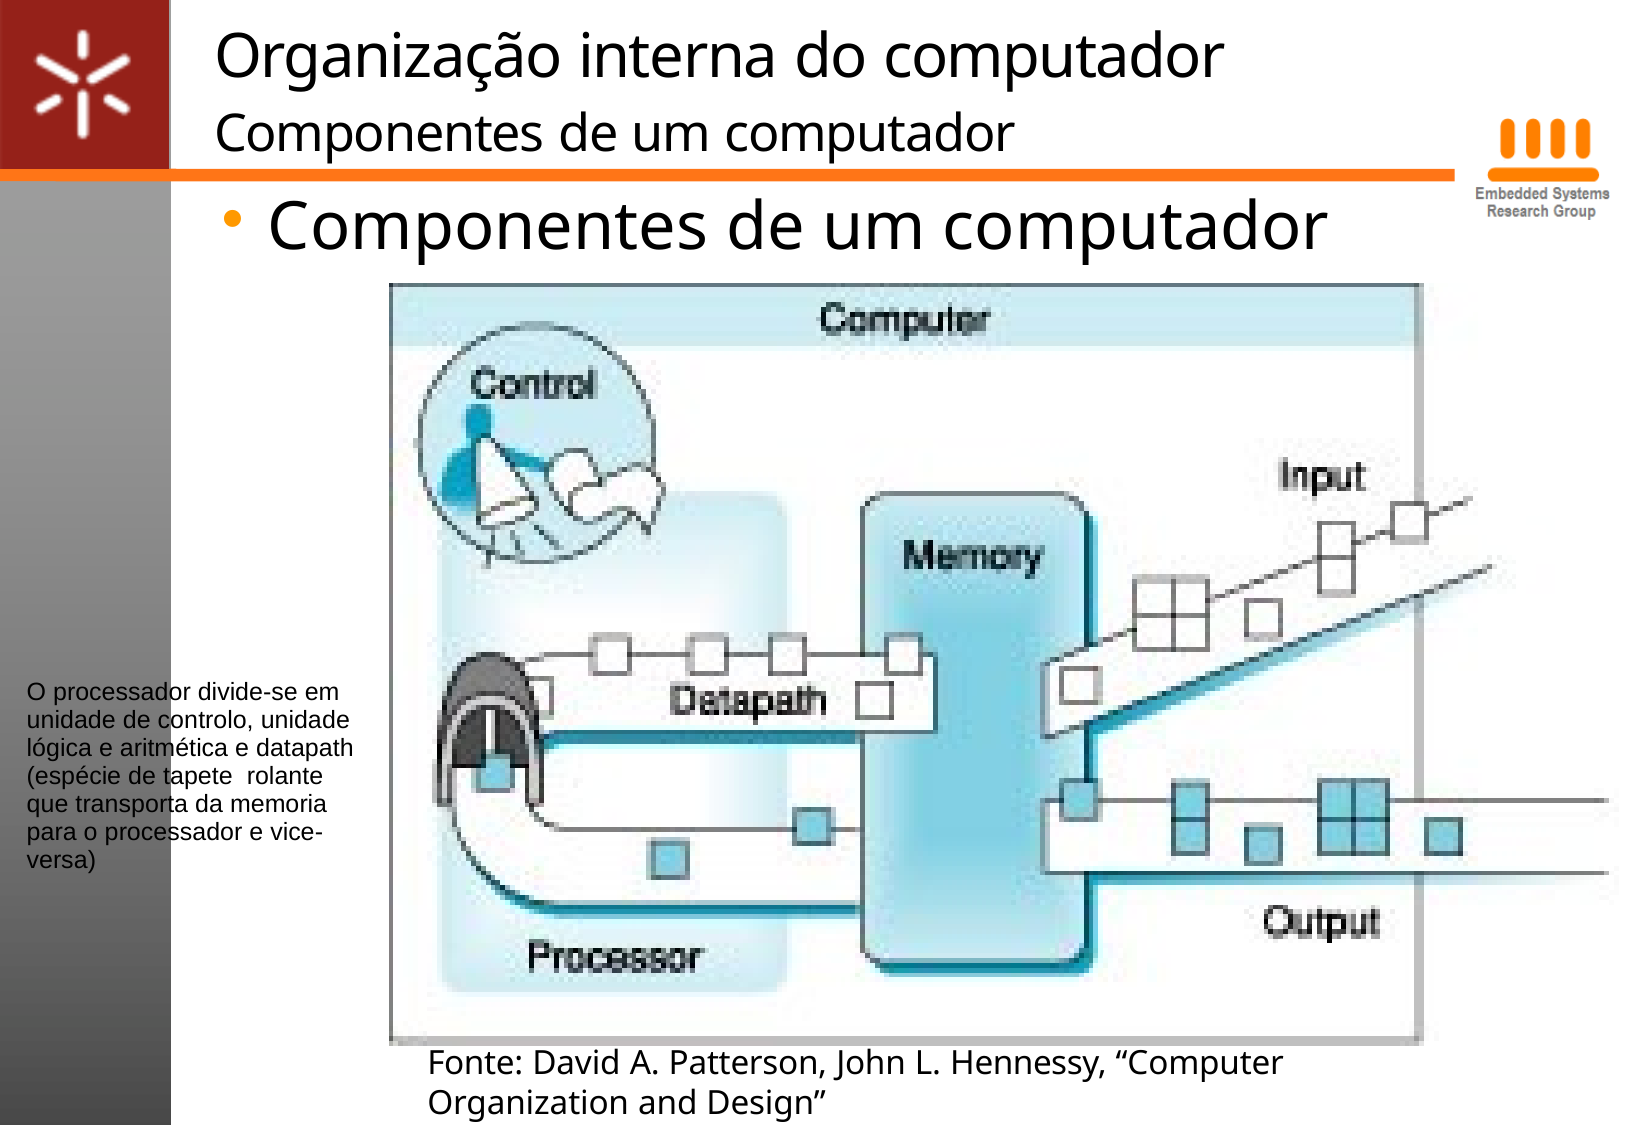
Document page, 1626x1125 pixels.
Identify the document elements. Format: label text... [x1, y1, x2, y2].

picture [0, 182, 171, 1125]
text_box Componentes de um computador [219, 180, 1394, 263]
picture [1475, 118, 1610, 220]
title Organização interna do computador Componentes de um computador [212, 16, 1359, 234]
picture [389, 283, 1619, 1046]
picture [0, 0, 171, 169]
text_box Fonte: David A. Patterson, John L. Hennessy, “Computer Organization and Design” [425, 1039, 1453, 1122]
text_box O processador divide-se em unidade de controlo, unidade lógica e aritmética e datapath (espécie de tapete rolante que transporta da memoria para o processador e vice-versa) [11, 670, 376, 910]
